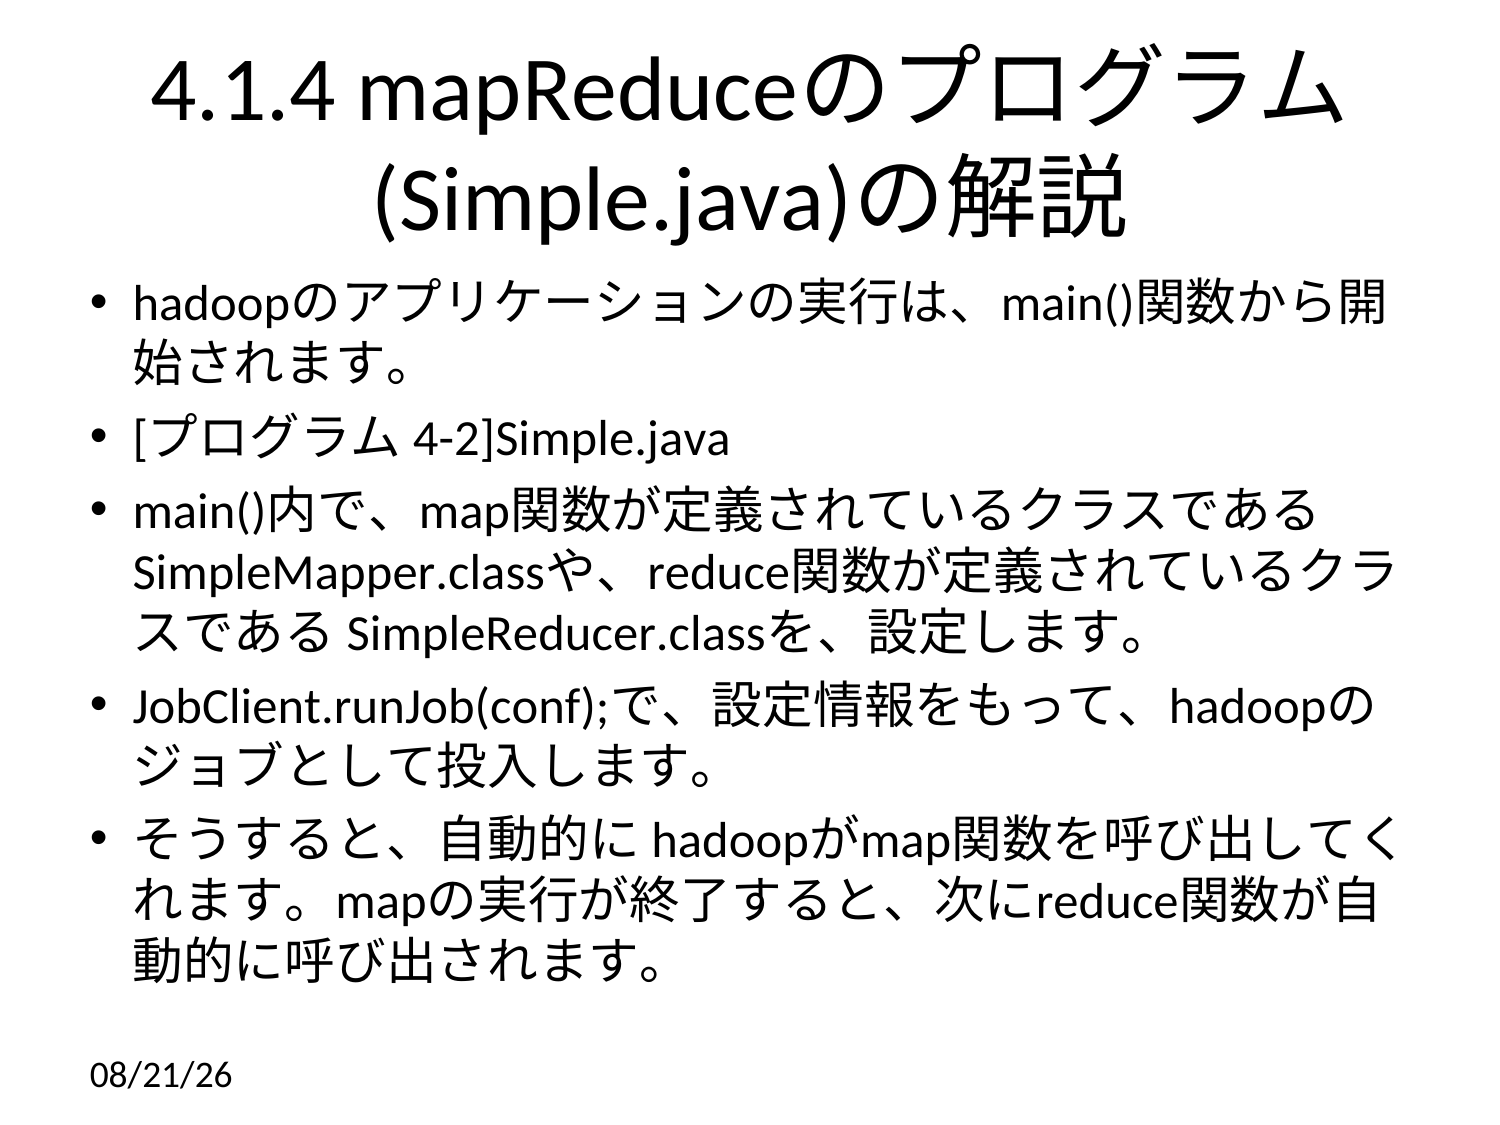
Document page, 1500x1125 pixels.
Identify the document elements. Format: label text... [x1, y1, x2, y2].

list hadoopのアプリケーションの実行は、main()関数から開始されます。 [プログラム 4-2]Simple.java main()内で、map関数が定義されているクラスであるSimpleMapper.classや、reduce関数が定義されているクラスである SimpleReducer.classを、設定します。 JobClient.runJob(conf);で、設定情報をもって、hadoopのジョブとして投入します。 そうすると、自動的に hadoopがmap関数を呼び出してくれます。mapの実行が終了すると、次にreduce関数が自動的に呼び出されます。 [75, 262, 1426, 1006]
title 4.1.4 mapReduceのプログラム(Simple.java)の解説 [75, 21, 1426, 257]
